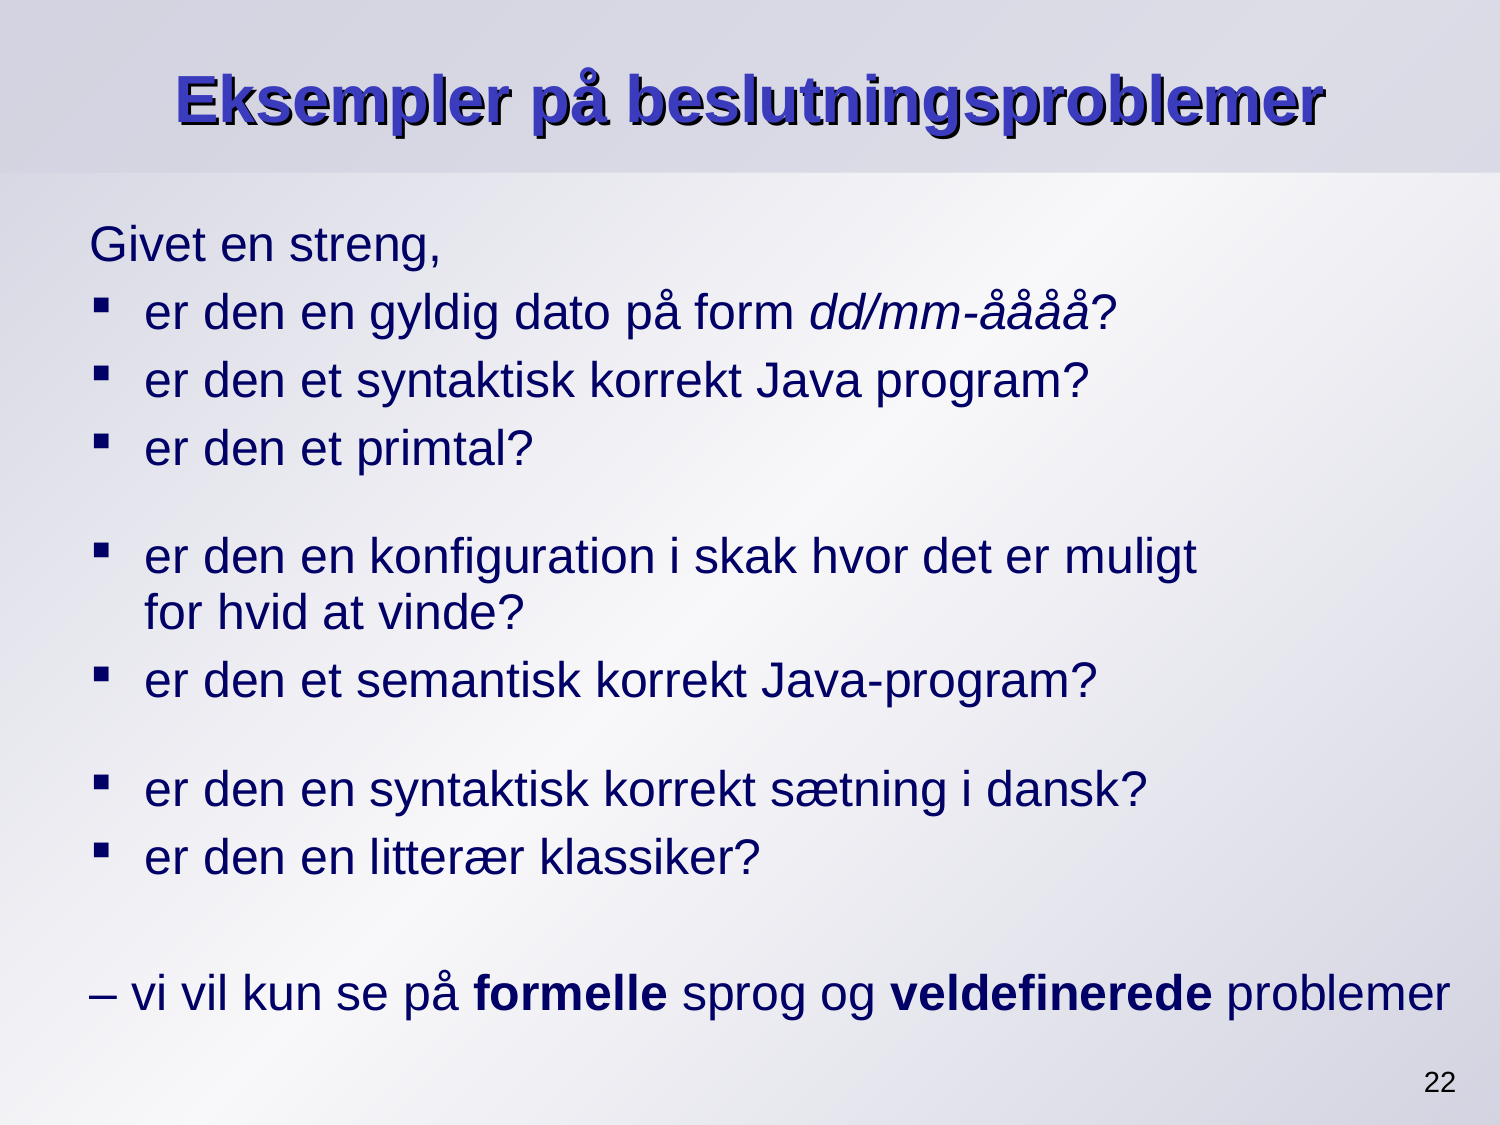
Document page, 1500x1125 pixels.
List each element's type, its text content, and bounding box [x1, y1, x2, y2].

title Eksempler på beslutningsproblemer [75, 24, 1426, 174]
list Givet en streng, er den en gyldig dato på form dd/mm-åååå? er den et syntaktisk korrekt Java program? er den et primtal? er den en konfiguration i skak hvor det er muligt for hvid at vinde? er den et semantisk korrekt Java-program? er den en syntaktisk korrekt sætning i dansk? er den en litterær klassiker? – vi vil kun se på formelle sprog og veldefinerede problemer [75, 208, 1471, 1095]
